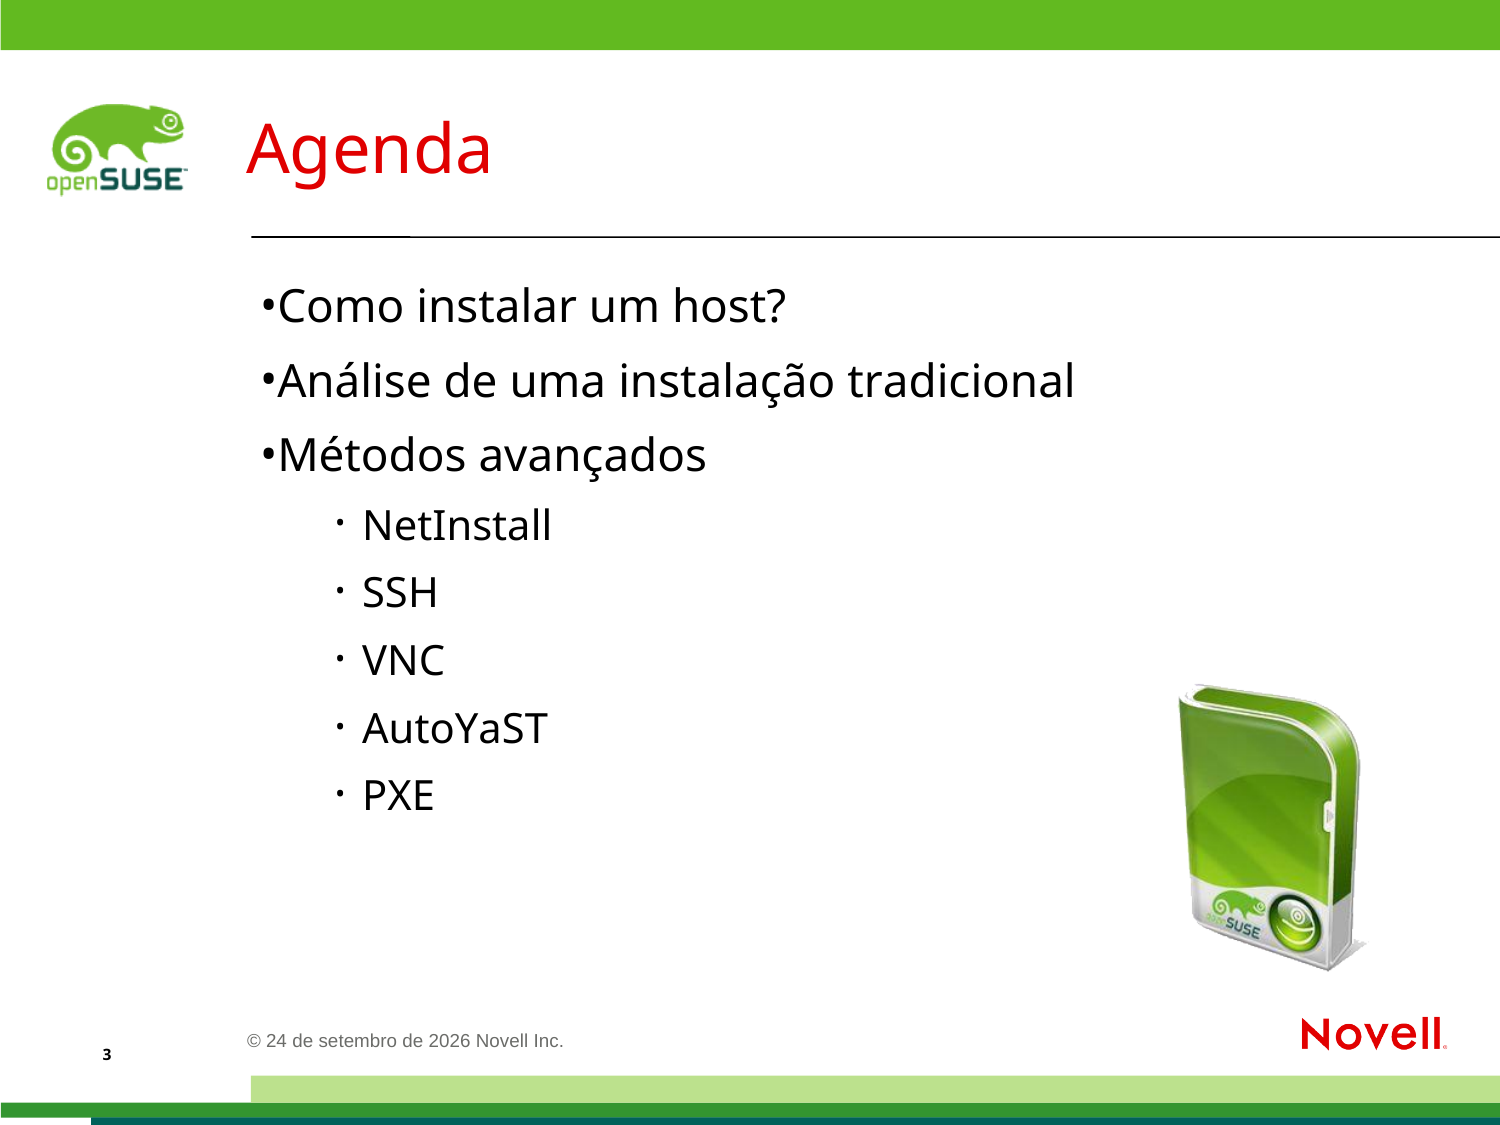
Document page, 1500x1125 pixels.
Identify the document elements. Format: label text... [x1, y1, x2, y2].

picture [1295, 1026, 1453, 1056]
title Agenda [246, 60, 1409, 239]
picture [1130, 679, 1441, 990]
picture [47, 104, 188, 197]
list Como instalar um host? Análise de uma instalação tradicional Métodos avançados NetInstall SSH VNC AutoYaST PXE [245, 267, 1458, 1026]
